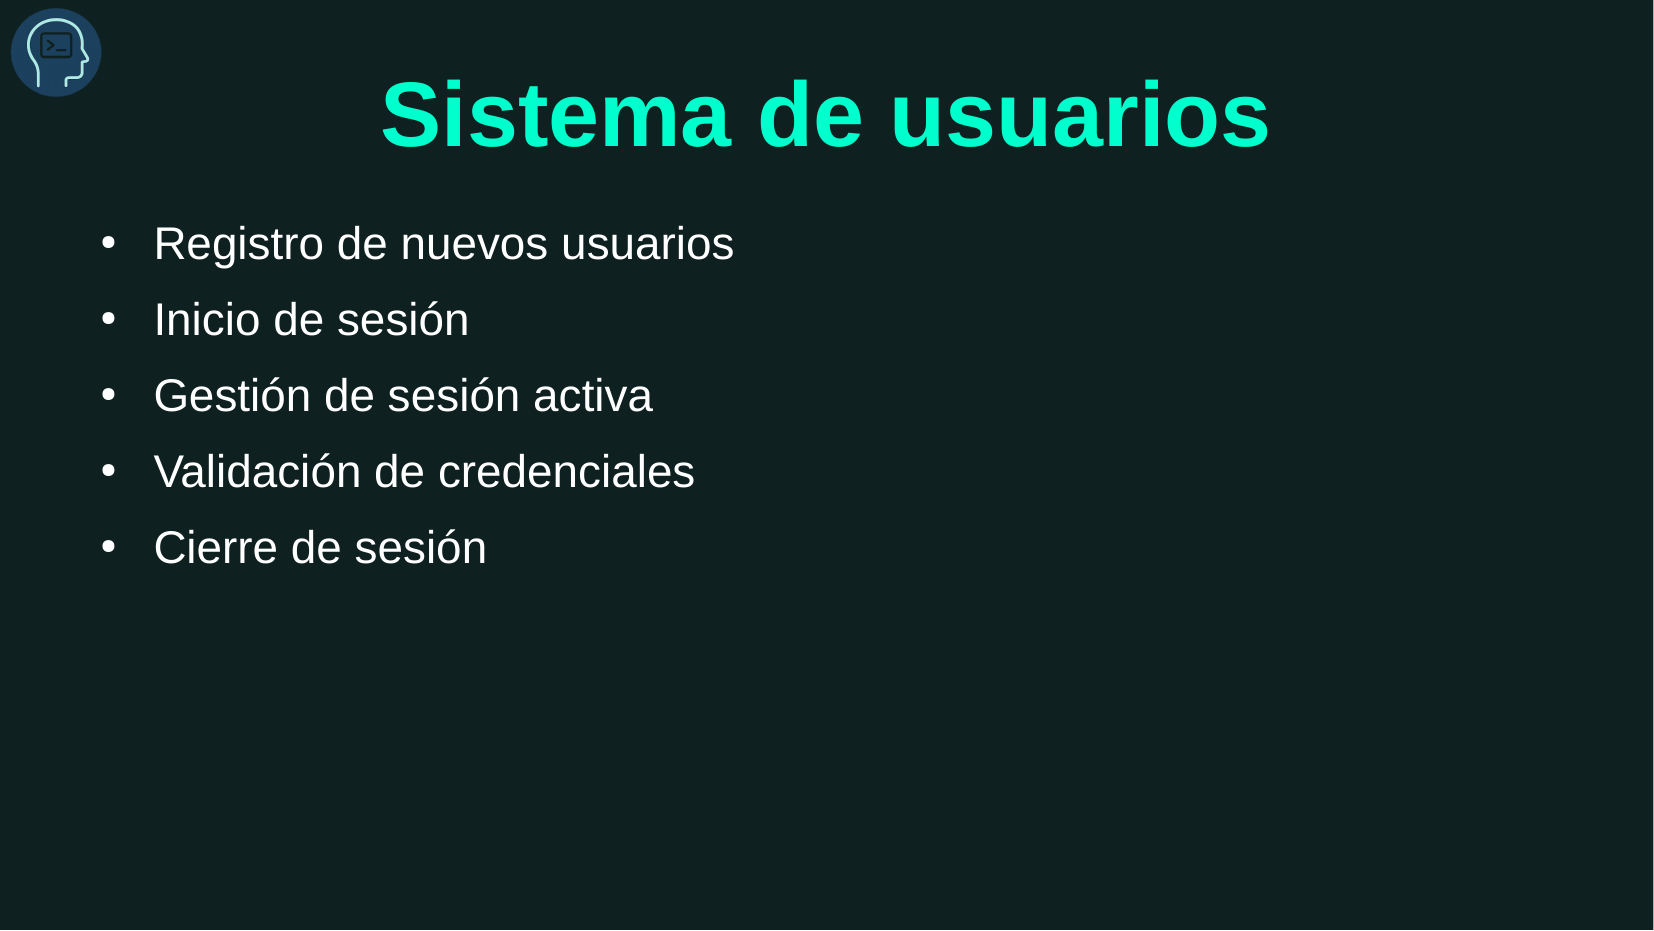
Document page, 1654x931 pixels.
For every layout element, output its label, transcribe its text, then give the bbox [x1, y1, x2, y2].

picture [0, 0, 130, 130]
title Sistema de usuarios [82, 37, 1571, 193]
list Registro de nuevos usuarios Inicio de sesión Gestión de sesión activa Validación de credenciales Cierre de sesión [82, 217, 1571, 758]
